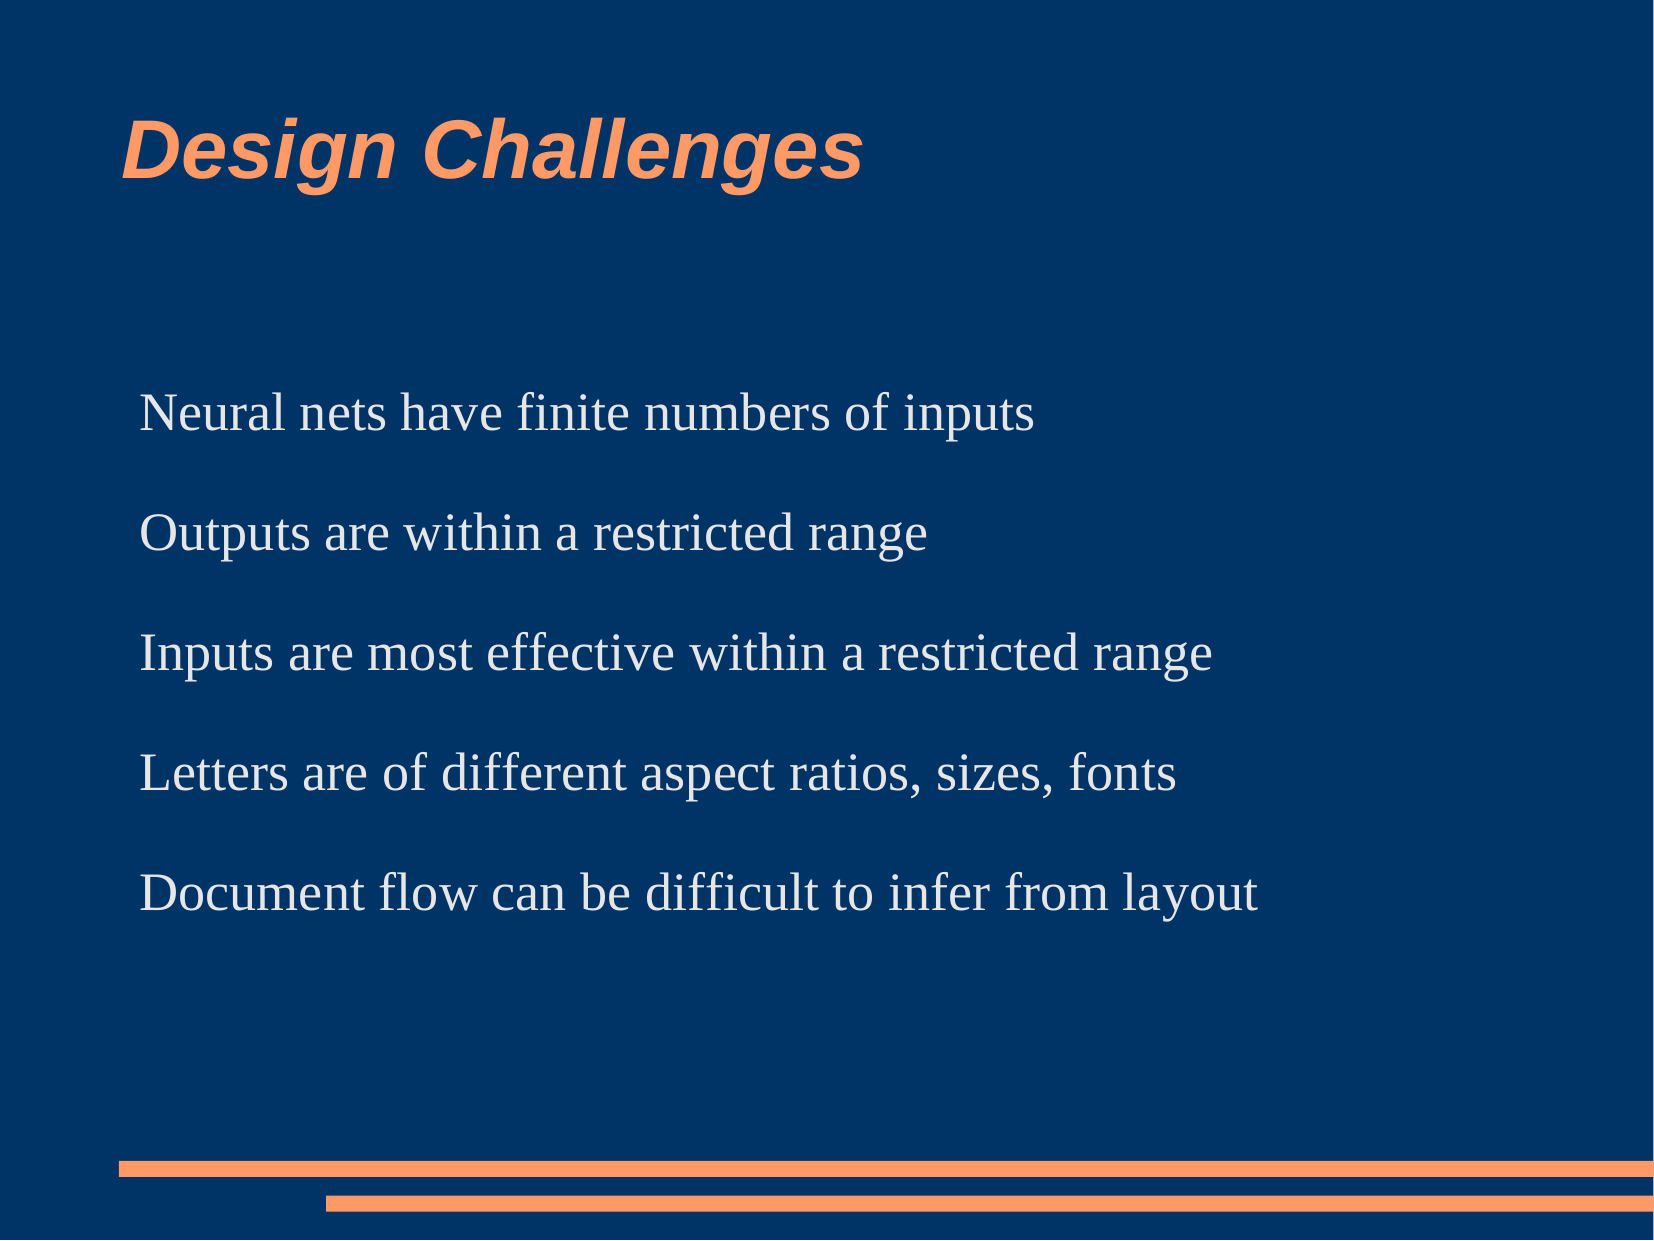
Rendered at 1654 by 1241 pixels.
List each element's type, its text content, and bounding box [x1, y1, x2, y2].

list Neural nets have finite numbers of inputs Outputs are within a restricted range Inputs are most effective within a restricted range Letters are of different aspect ratios, sizes, fonts Document flow can be difficult to infer from layout [121, 322, 1561, 1132]
title Design Challenges [121, 46, 1534, 254]
